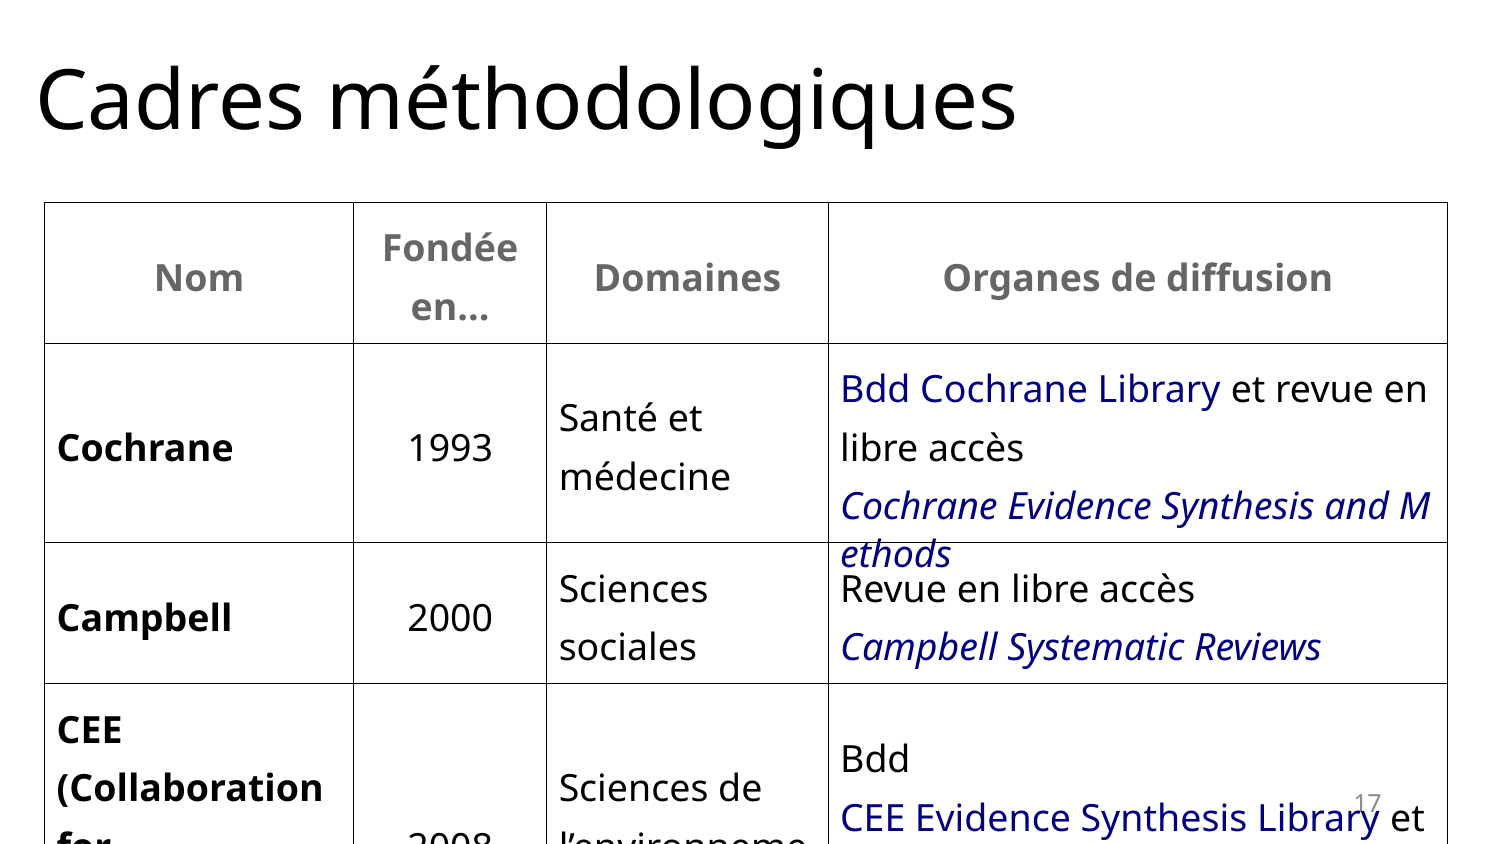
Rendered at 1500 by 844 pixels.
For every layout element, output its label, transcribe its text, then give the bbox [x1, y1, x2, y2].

table_cell Campbell [45, 543, 353, 683]
table_header Nom [45, 203, 353, 343]
table_cell 2008 [433, 836, 444, 844]
table_cell 1993 [354, 344, 546, 542]
table_cell CEE (Collaboration for Environmental Evidence) [45, 684, 353, 844]
table_cell Bdd Cochrane Library et revue en libre accès Cochrane Evidence Synthesis and Methods [829, 344, 1447, 542]
table_cell 2008 [455, 836, 466, 844]
table_header Domaines [547, 203, 828, 343]
title Cadres méthodologiques [20, 21, 1500, 185]
table_cell Cochrane [45, 344, 353, 542]
table_cell Sciences sociales [547, 543, 828, 683]
table_cell 2008 [354, 684, 546, 844]
table_cell Revue en libre accès Campbell Systematic Reviews [829, 543, 1447, 683]
table_cell Santé et médecine [547, 344, 828, 542]
table_cell 2000 [354, 543, 546, 683]
table_header Organes de diffusion [829, 203, 1447, 343]
table_cell Sciences de l’environnement [547, 684, 828, 844]
table_cell Bdd CEE Evidence Synthesis Library et revue en libre accès Environmental Evidence [829, 684, 1447, 844]
table_header Fondée en... [354, 203, 546, 343]
